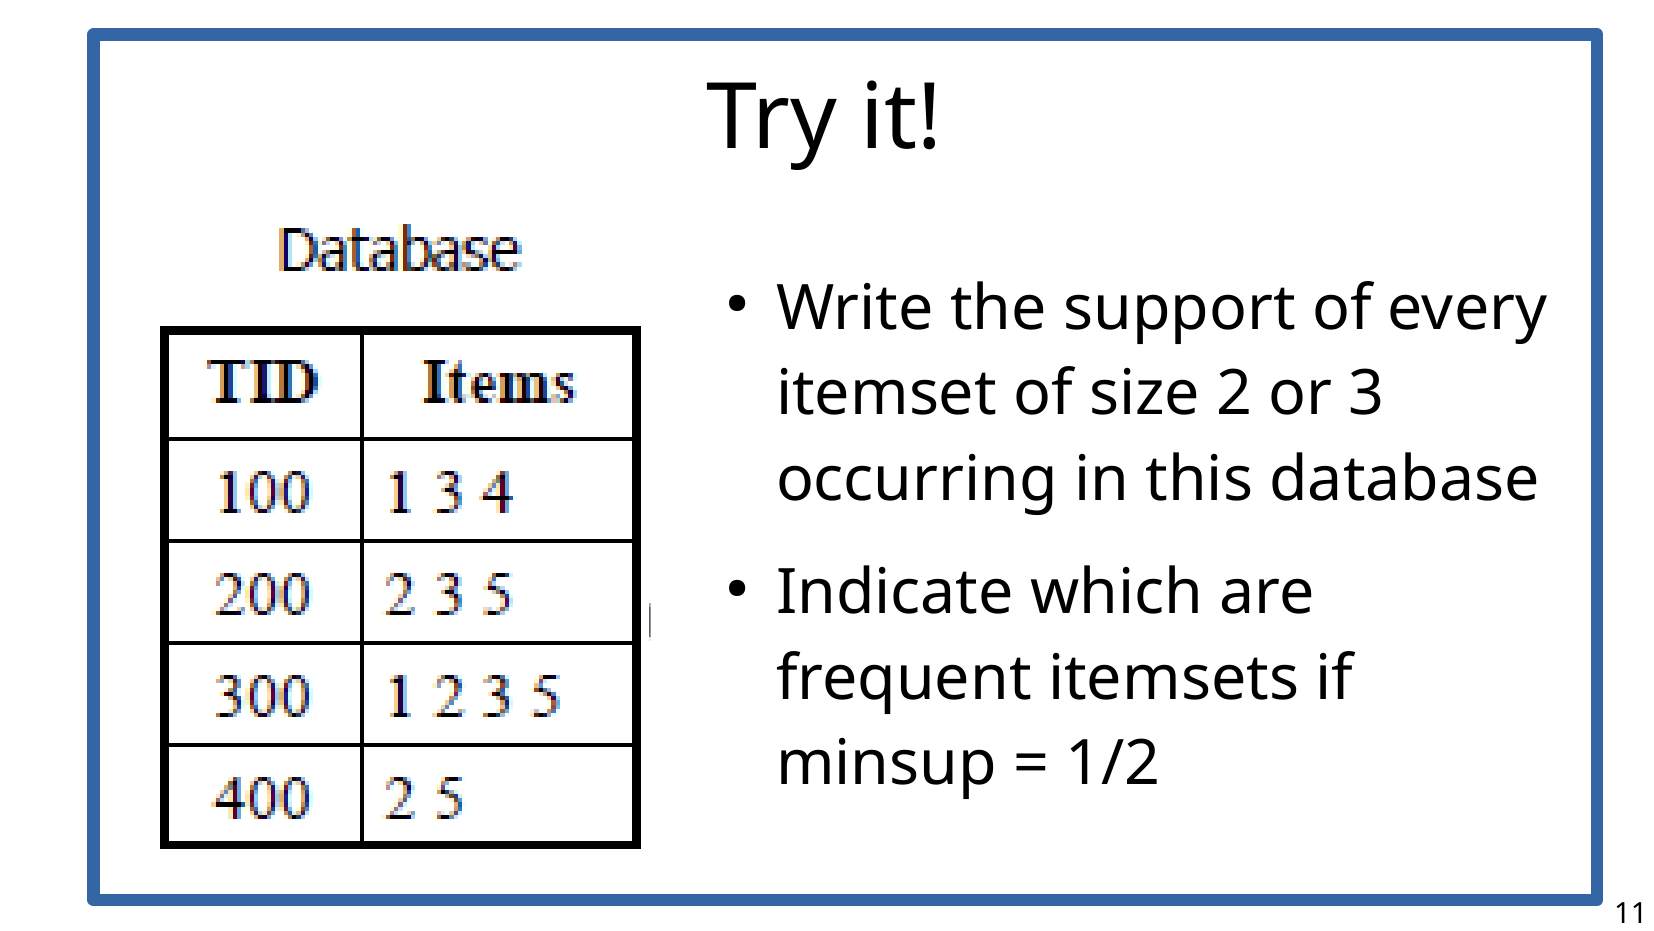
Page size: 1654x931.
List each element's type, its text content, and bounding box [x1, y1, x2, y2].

list Write the support of every itemset of size 2 or 3 occurring in this database Indicate which are frequent itemsets if minsup = 1/2 [709, 262, 1571, 857]
title Try it! [82, 1, 1566, 226]
title Try it! [100, 41, 1566, 226]
picture [100, 182, 651, 855]
